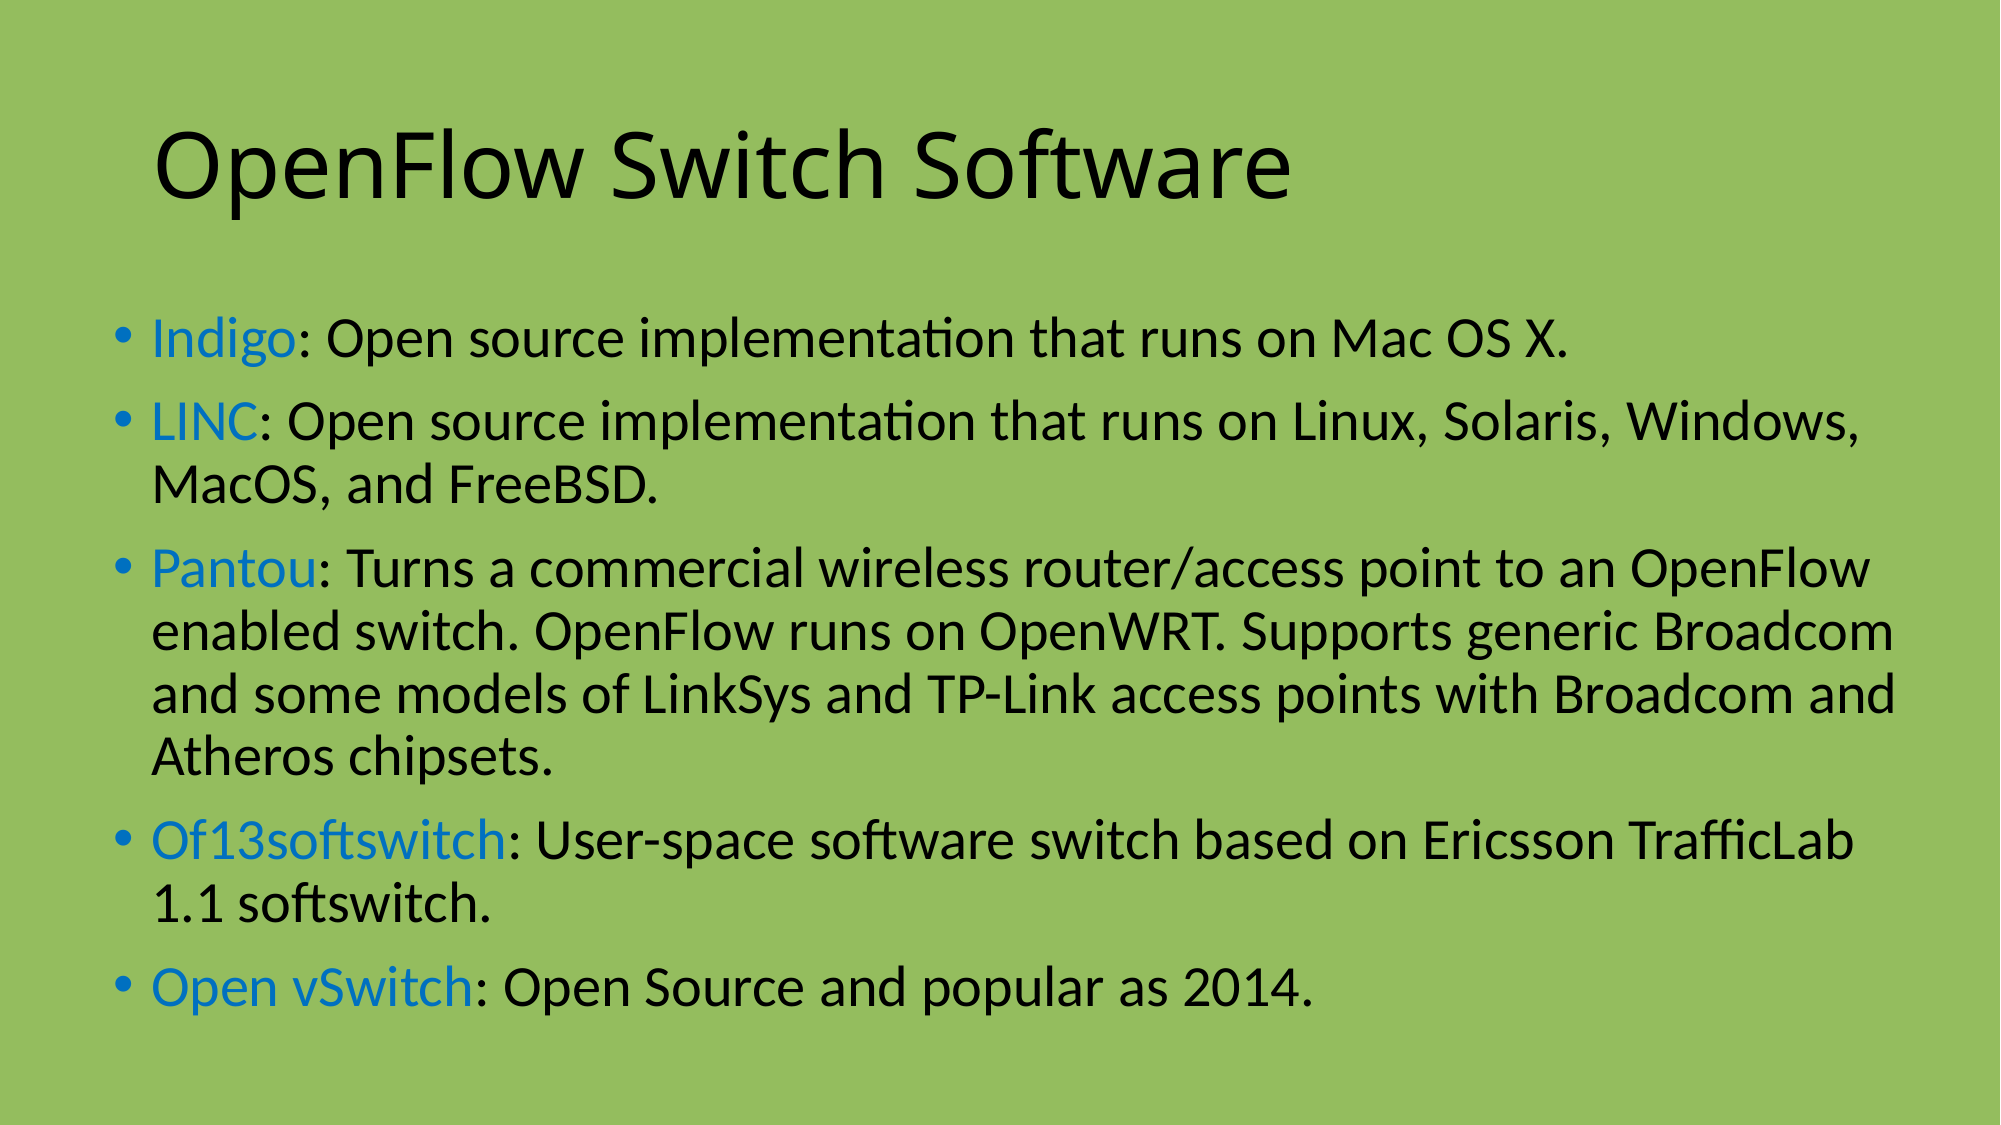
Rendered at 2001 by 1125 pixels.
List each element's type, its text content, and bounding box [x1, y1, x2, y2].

title OpenFlow Switch Software [137, 59, 1863, 278]
list Indigo: Open source implementation that runs on Mac OS X. LINC: Open source implementation that runs on Linux, Solaris, Windows, MacOS, and FreeBSD. Pantou: Turns a commercial wireless router/access point to an OpenFlow enabled switch. OpenFlow runs on OpenWRT. Supports generic Broadcom and some models of LinkSys and TP-Link access points with Broadcom and Atheros chipsets. Of13softswitch: User-space software switch based on Ericsson TrafficLab 1.1 softswitch. Open vSwitch: Open Source and popular as 2014. [98, 299, 1935, 1040]
